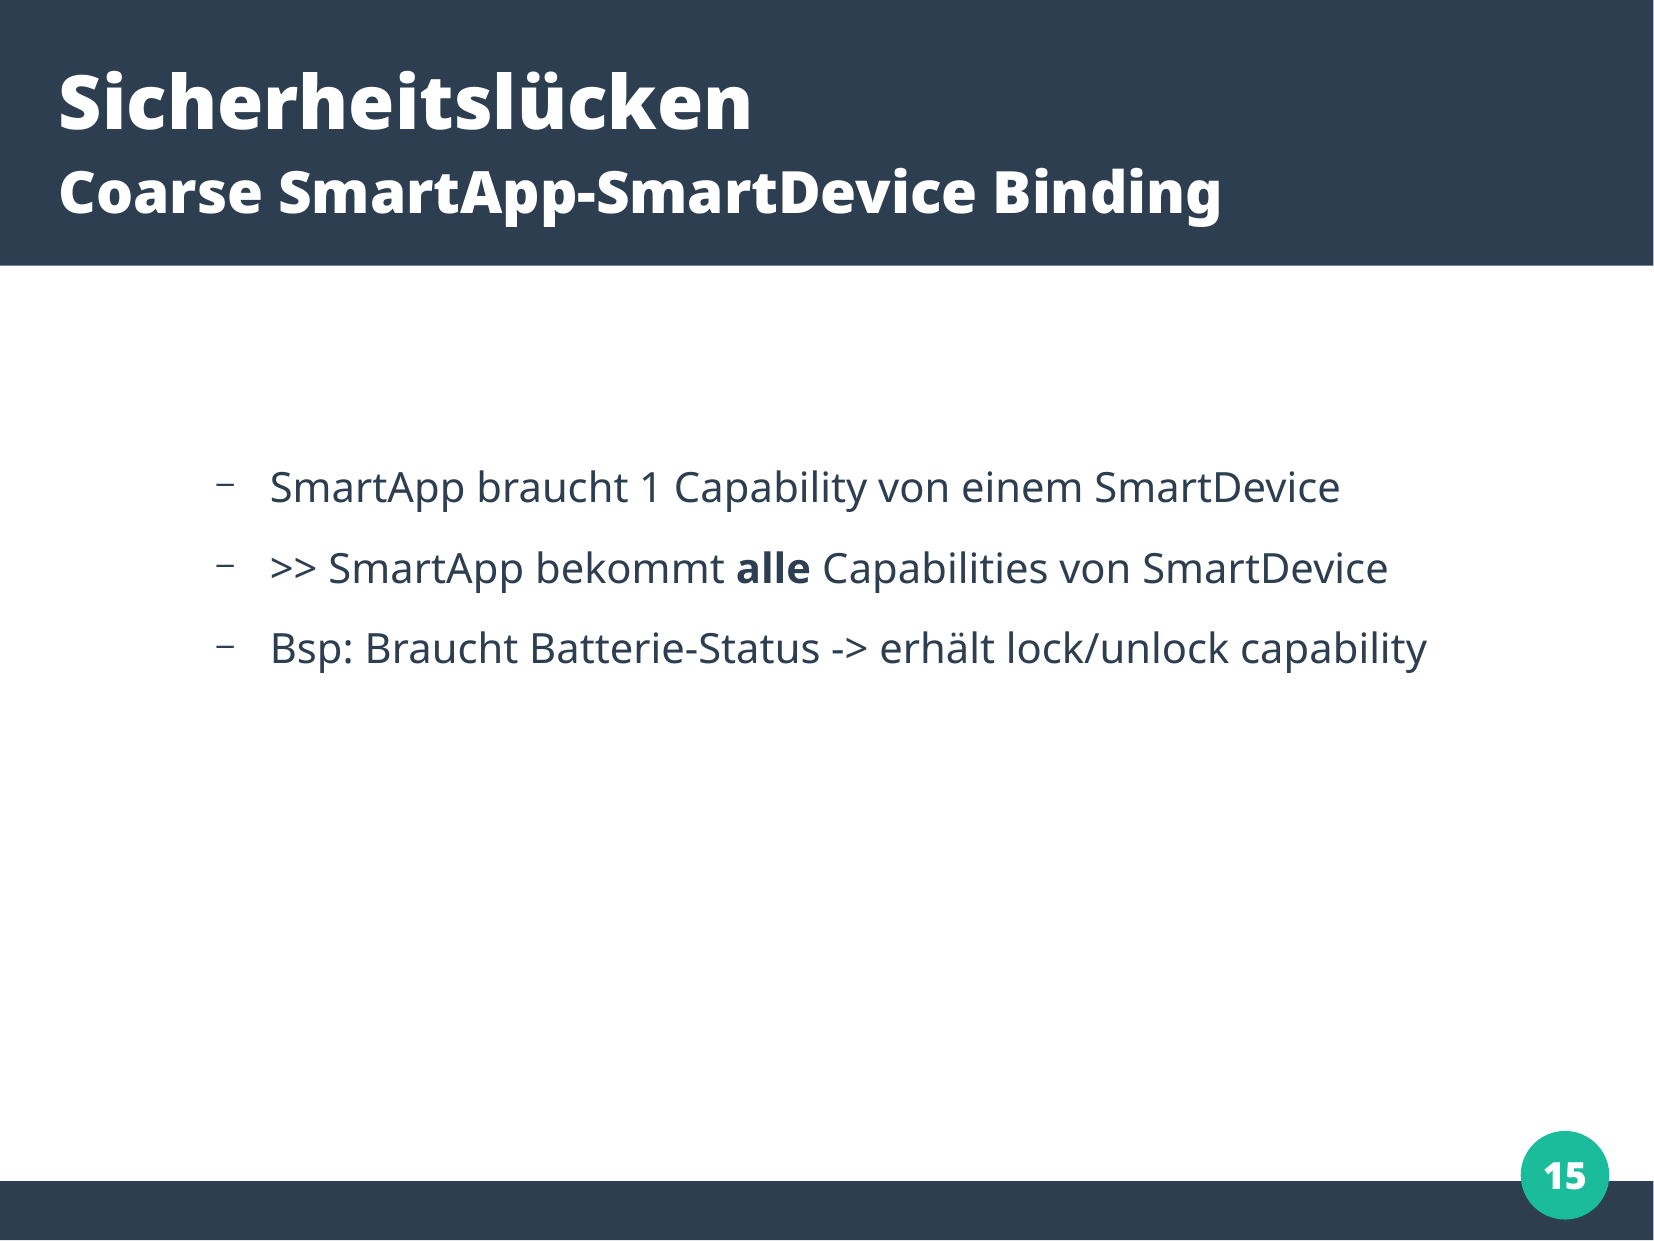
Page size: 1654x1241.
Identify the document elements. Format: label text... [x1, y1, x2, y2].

title Sicherheitslücken Coarse SmartApp-SmartDevice Binding [59, 49, 1595, 232]
list SmartApp braucht 1 Capability von einem SmartDevice >> SmartApp bekommt alle Capabilities von SmartDevice Bsp: Braucht Batterie-Status -> erhält lock/unlock capability [128, 371, 1477, 1027]
